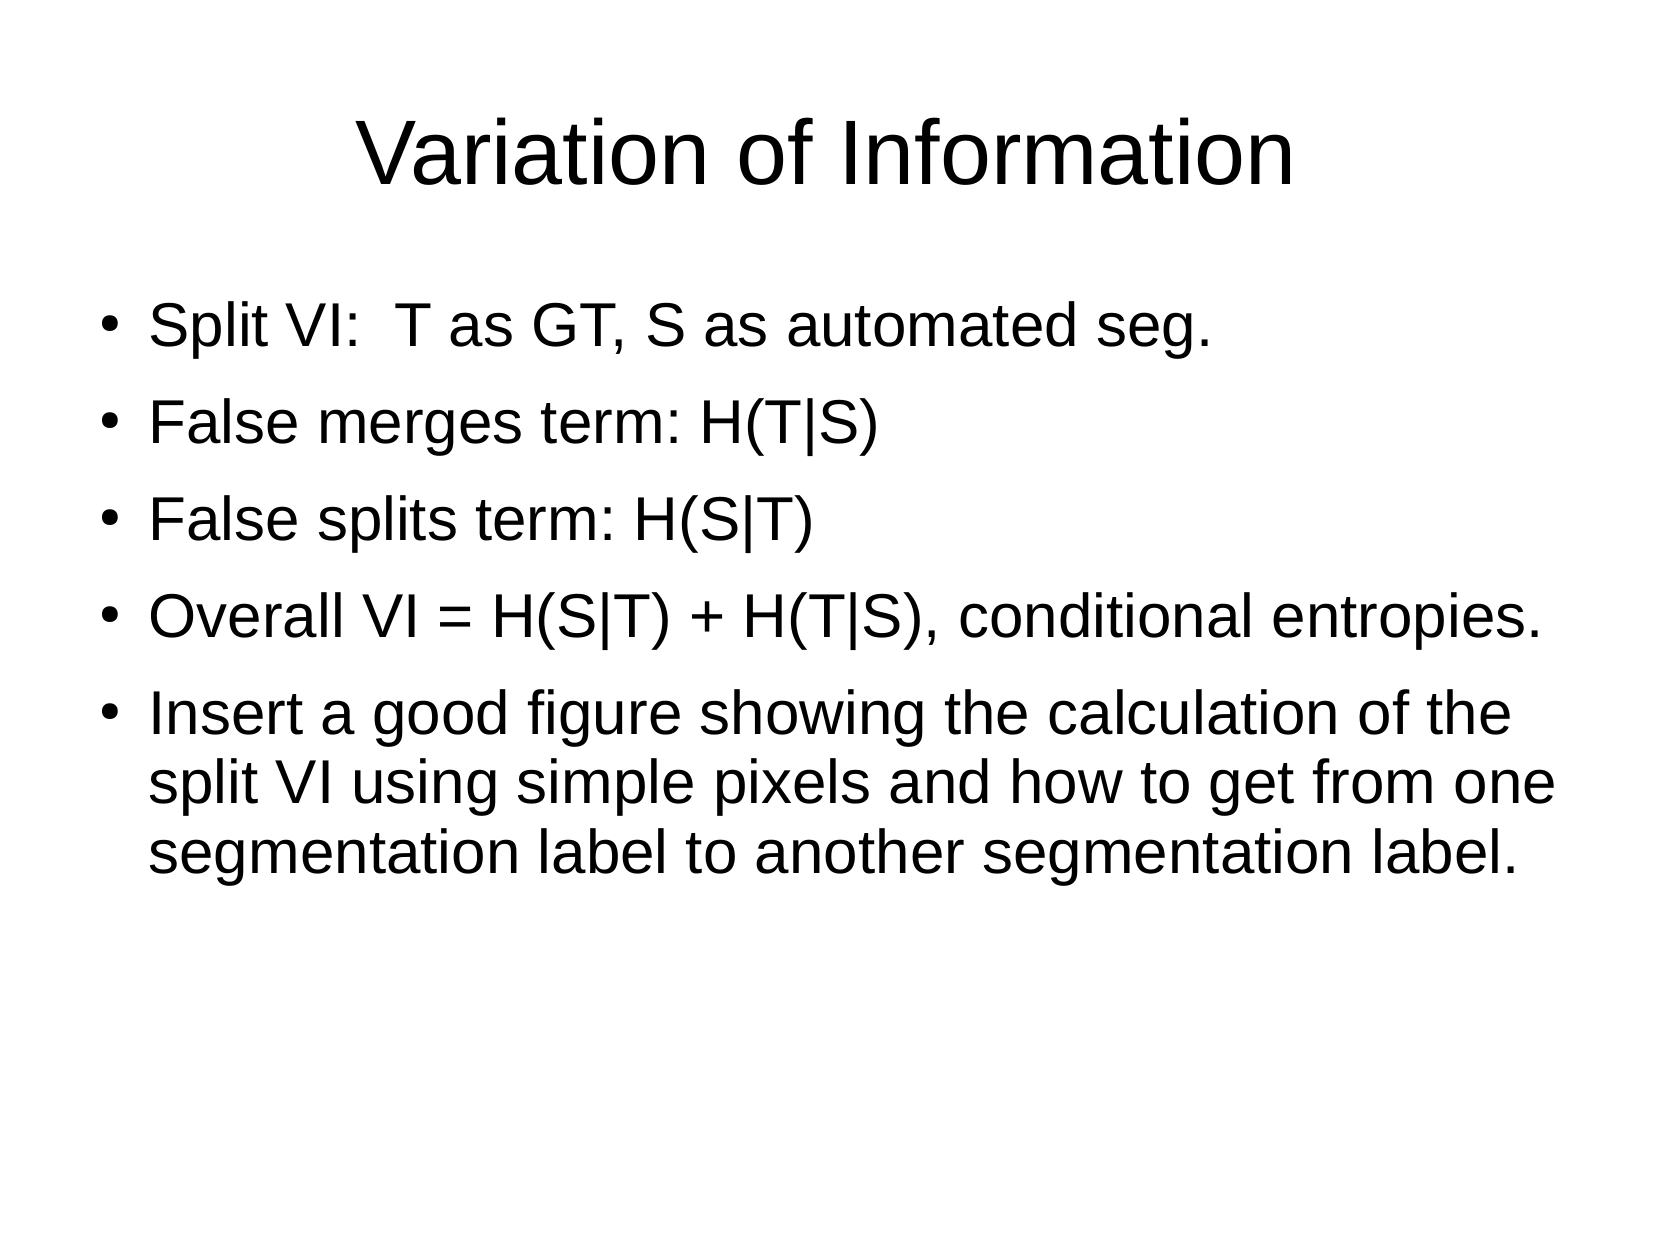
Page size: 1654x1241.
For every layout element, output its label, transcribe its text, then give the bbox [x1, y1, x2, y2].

list Split VI: T as GT, S as automated seg. False merges term: H(T|S) False splits term: H(S|T) Overall VI = H(S|T) + H(T|S), conditional entropies. Insert a good figure showing the calculation of the split VI using simple pixels and how to get from one segmentation label to another segmentation label. [82, 290, 1571, 1010]
title Variation of Information [82, 49, 1571, 257]
